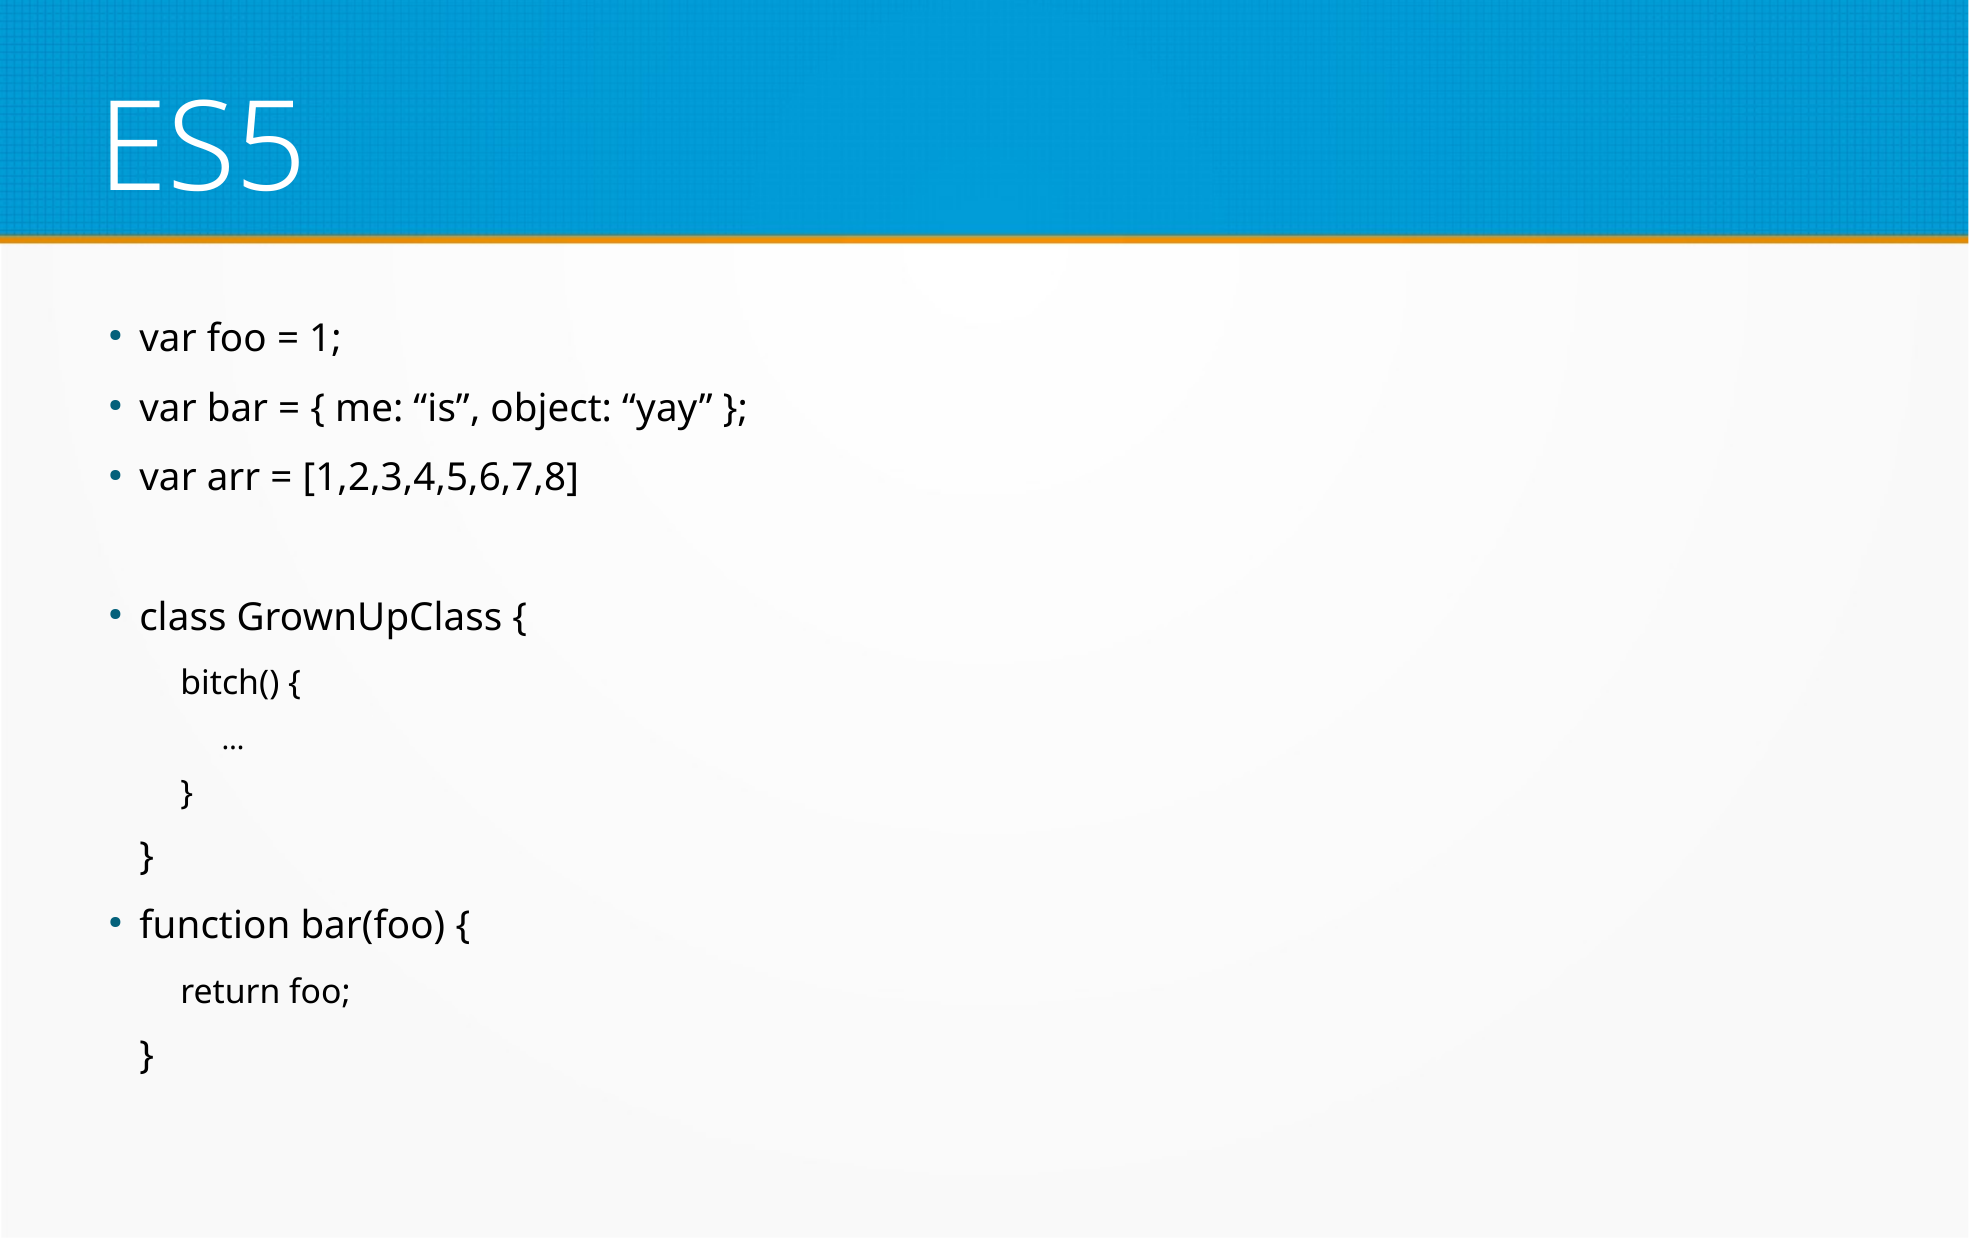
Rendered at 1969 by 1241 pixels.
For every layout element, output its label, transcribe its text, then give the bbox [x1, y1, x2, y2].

title ES5 [98, 19, 1870, 227]
picture [0, 233, 1969, 1241]
list var foo = 1; var bar = { me: “is”, object: “yay” }; var arr = [1,2,3,4,5,6,7,8] class GrownUpClass { bitch() { … } } function bar(foo) { return foo; } [98, 240, 1861, 1081]
